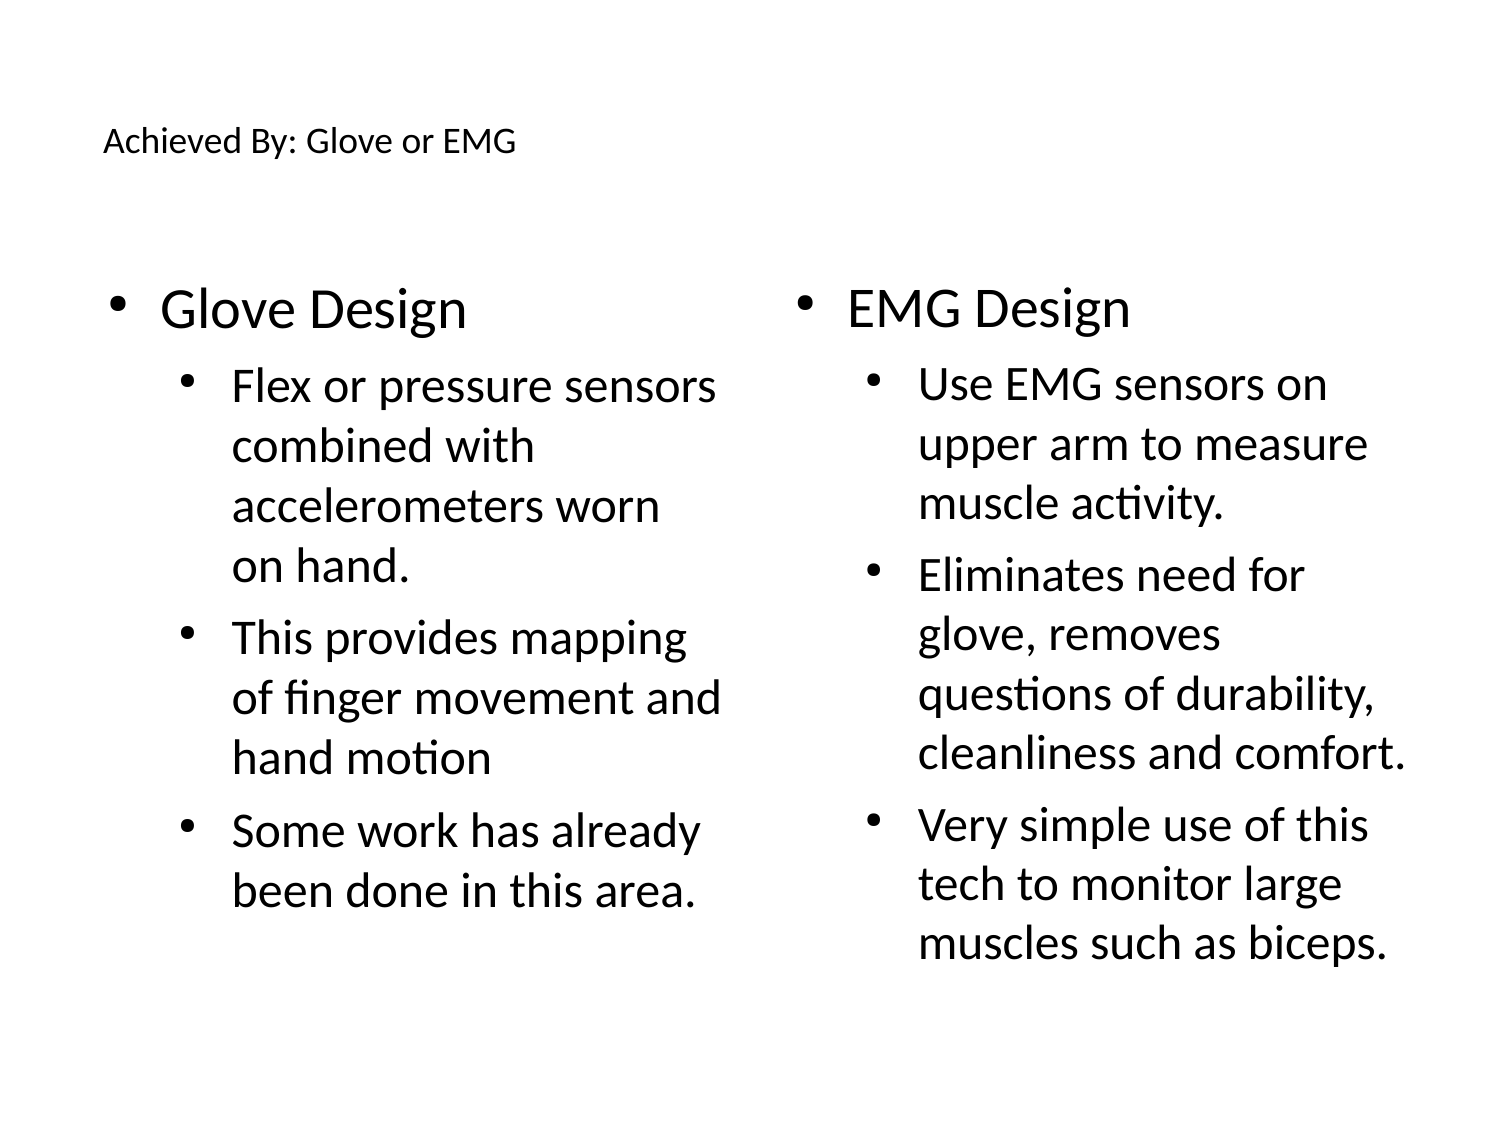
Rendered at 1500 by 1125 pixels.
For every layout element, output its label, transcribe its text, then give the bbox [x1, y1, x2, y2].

list EMG Design Use EMG sensors on upper arm to measure muscle activity. Eliminates need for glove, removes questions of durability, cleanliness and comfort. Very simple use of this tech to monitor large muscles such as biceps. [762, 262, 1426, 1005]
list Glove Design Flex or pressure sensors combined with accelerometers worn on hand. This provides mapping of finger movement and hand motion Some work has already been done in this area. [75, 262, 738, 1005]
title Achieved By: Glove or EMG [75, 45, 1426, 233]
